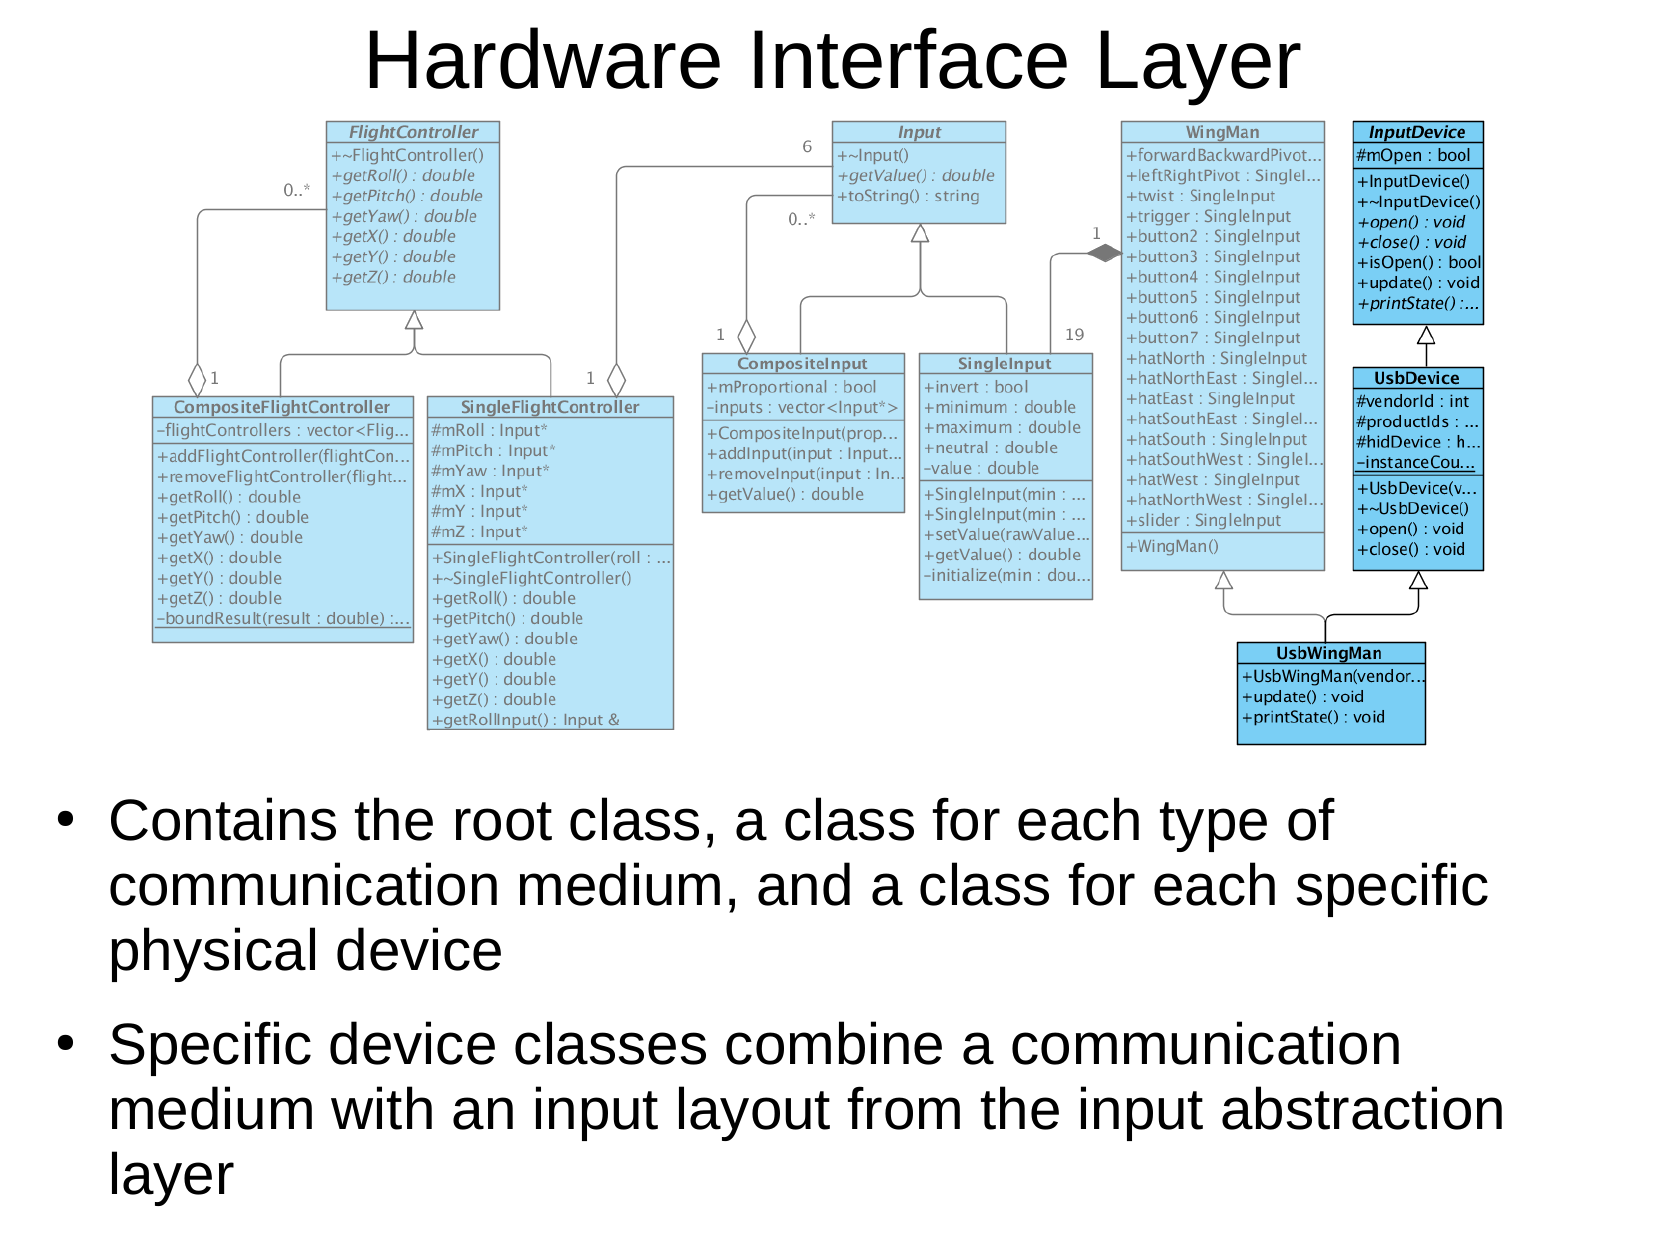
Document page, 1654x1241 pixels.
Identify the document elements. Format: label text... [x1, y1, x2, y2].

picture [149, 118, 1487, 751]
title Hardware Interface Layer [89, 6, 1578, 113]
list Contains the root class, a class for each type of communication medium, and a class for each specific physical device Specific device classes combine a communication medium with an input layout from the input abstraction layer [37, 787, 1613, 1208]
